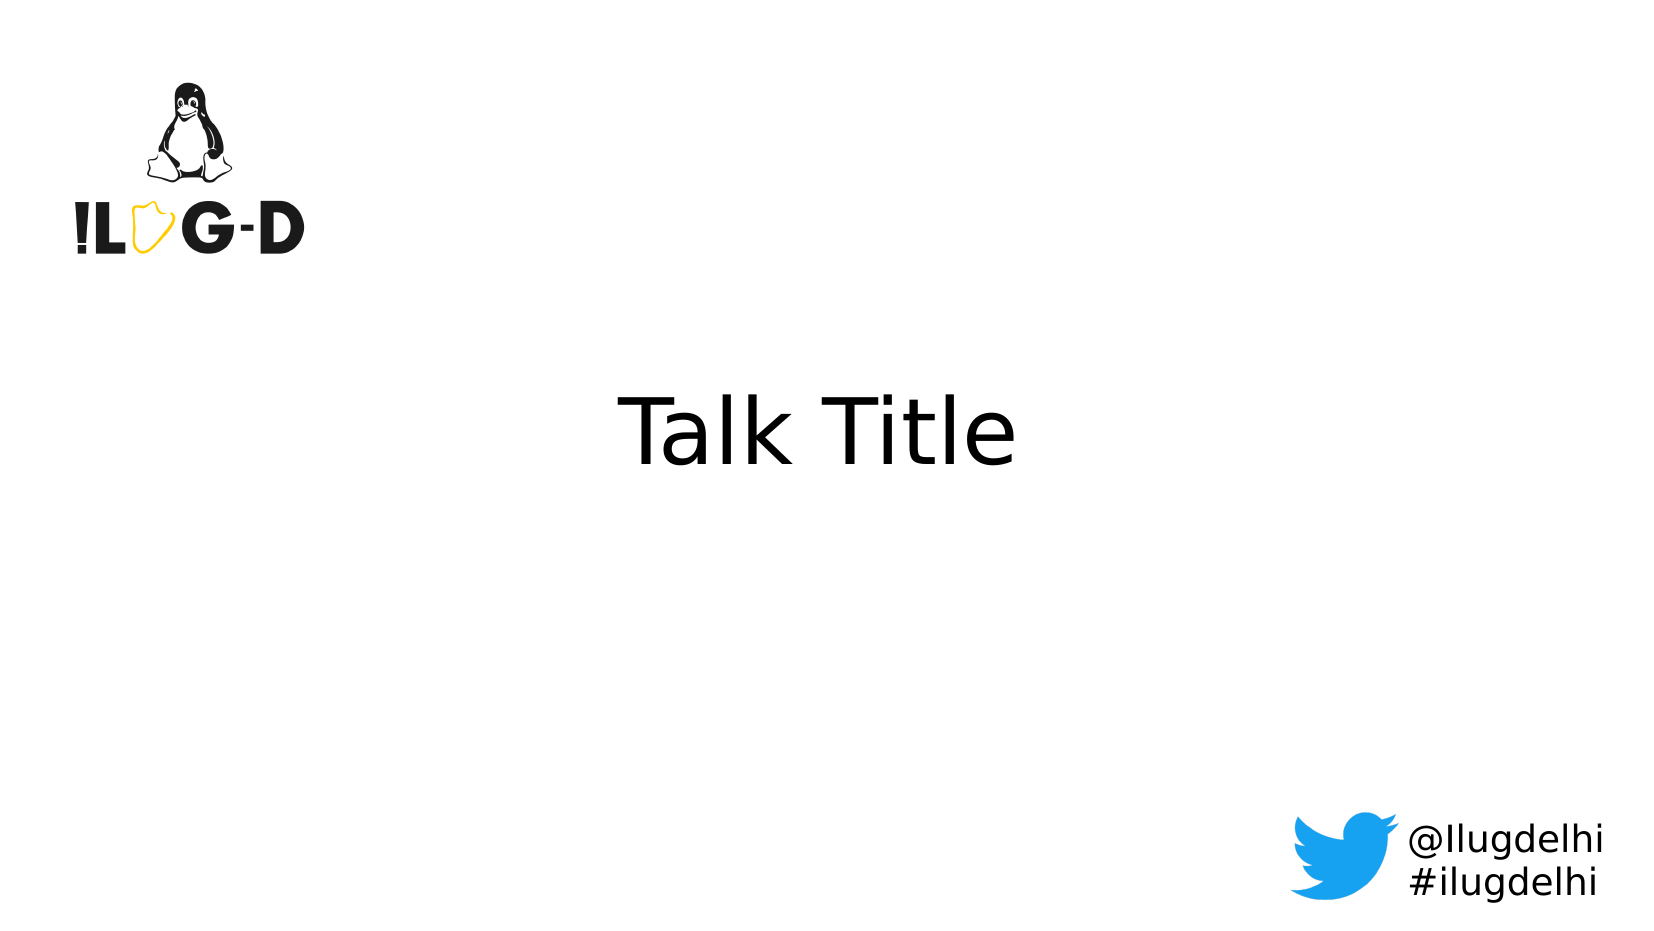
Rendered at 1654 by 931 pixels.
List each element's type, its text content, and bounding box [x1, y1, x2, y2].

picture [1290, 812, 1392, 901]
title Talk Title [75, 354, 1564, 511]
text_box @Ilugdelhi #ilugdelhi [1392, 810, 1621, 912]
picture [33, 29, 346, 342]
